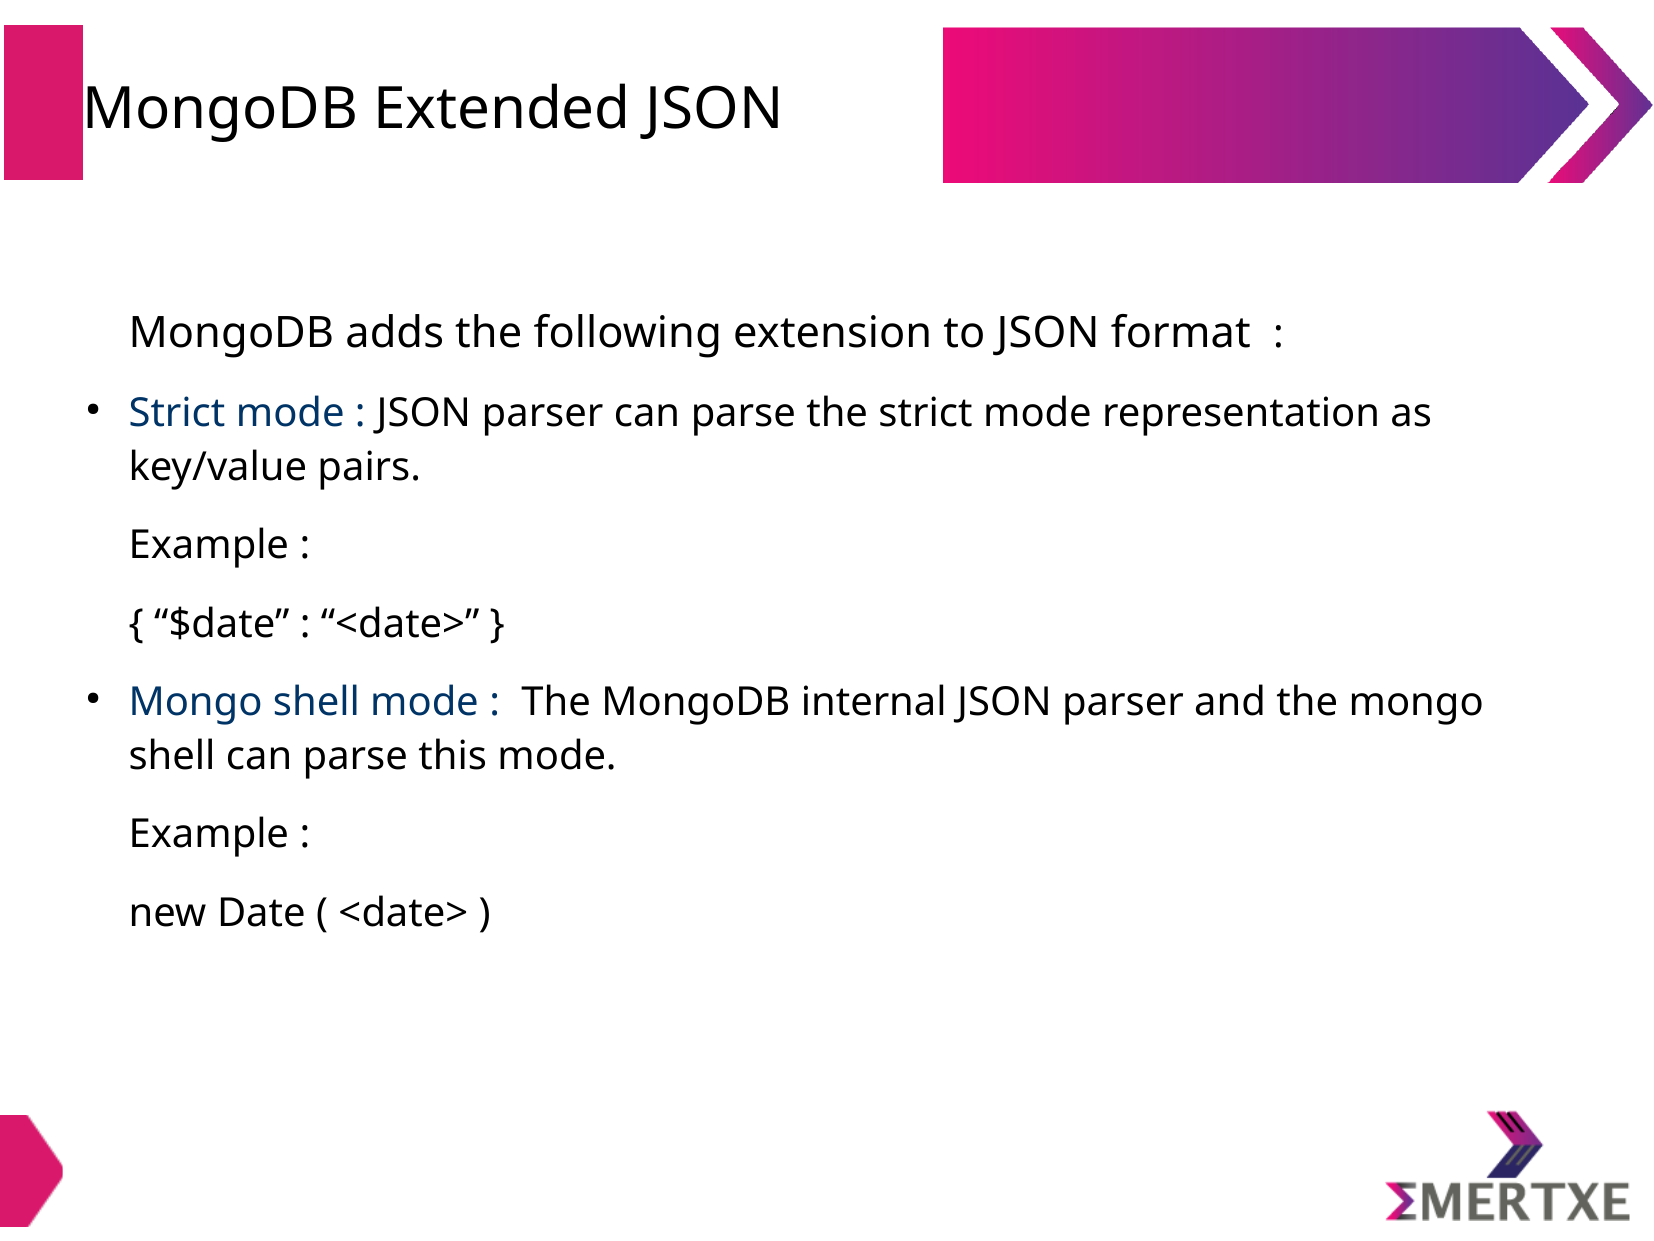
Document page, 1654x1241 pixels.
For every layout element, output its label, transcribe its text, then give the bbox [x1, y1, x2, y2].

list MongoDB adds the following extension to JSON format : Strict mode : JSON parser can parse the strict mode representation as key/value pairs. Example : { “$date” : “<date>” } Mongo shell mode : The MongoDB internal JSON parser and the mongo shell can parse this mode. Example : new Date ( <date> ) [71, 300, 1561, 1021]
picture [1385, 1107, 1631, 1221]
title MongoDB Extended JSON [82, 2, 1571, 210]
picture [1571, 27, 1653, 183]
